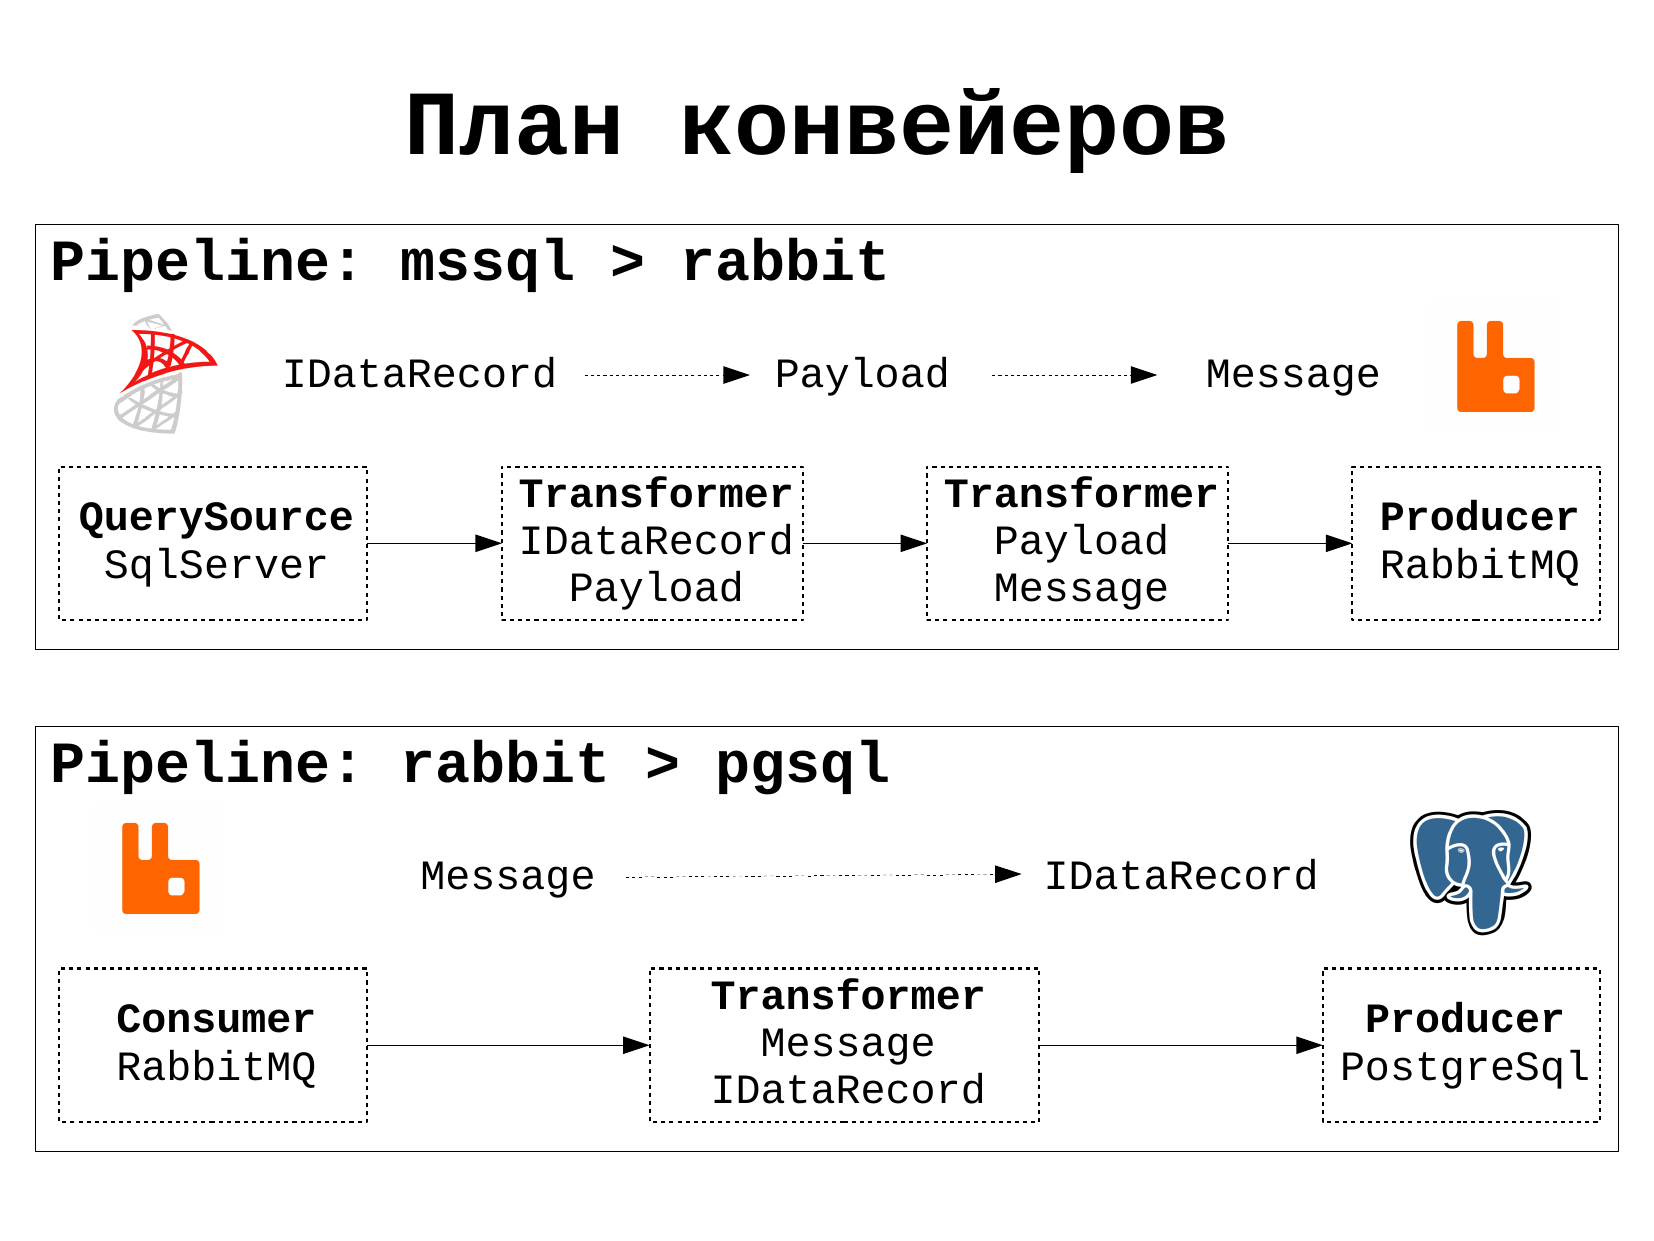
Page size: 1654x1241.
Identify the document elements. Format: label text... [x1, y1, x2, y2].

picture [1405, 807, 1536, 938]
text_box Message [1133, 345, 1429, 408]
text_box Transformer Message IDataRecord [649, 968, 1040, 1123]
text_box План конвейеров [389, 70, 1245, 190]
text_box Pipeline: rabbit > pgsql [35, 726, 1619, 1152]
text_box Transformer IDataRecord Payload [501, 466, 804, 621]
text_box Payload [702, 345, 1022, 408]
picture [100, 308, 231, 439]
text_box IDataRecord [259, 345, 579, 408]
text_box Pipeline: mssql > rabbit [35, 224, 1619, 650]
picture [94, 803, 225, 934]
picture [1429, 301, 1560, 432]
text_box Transformer Payload Message [927, 466, 1229, 621]
text_box Message [348, 847, 668, 910]
text_box IDataRecord [1021, 847, 1341, 910]
